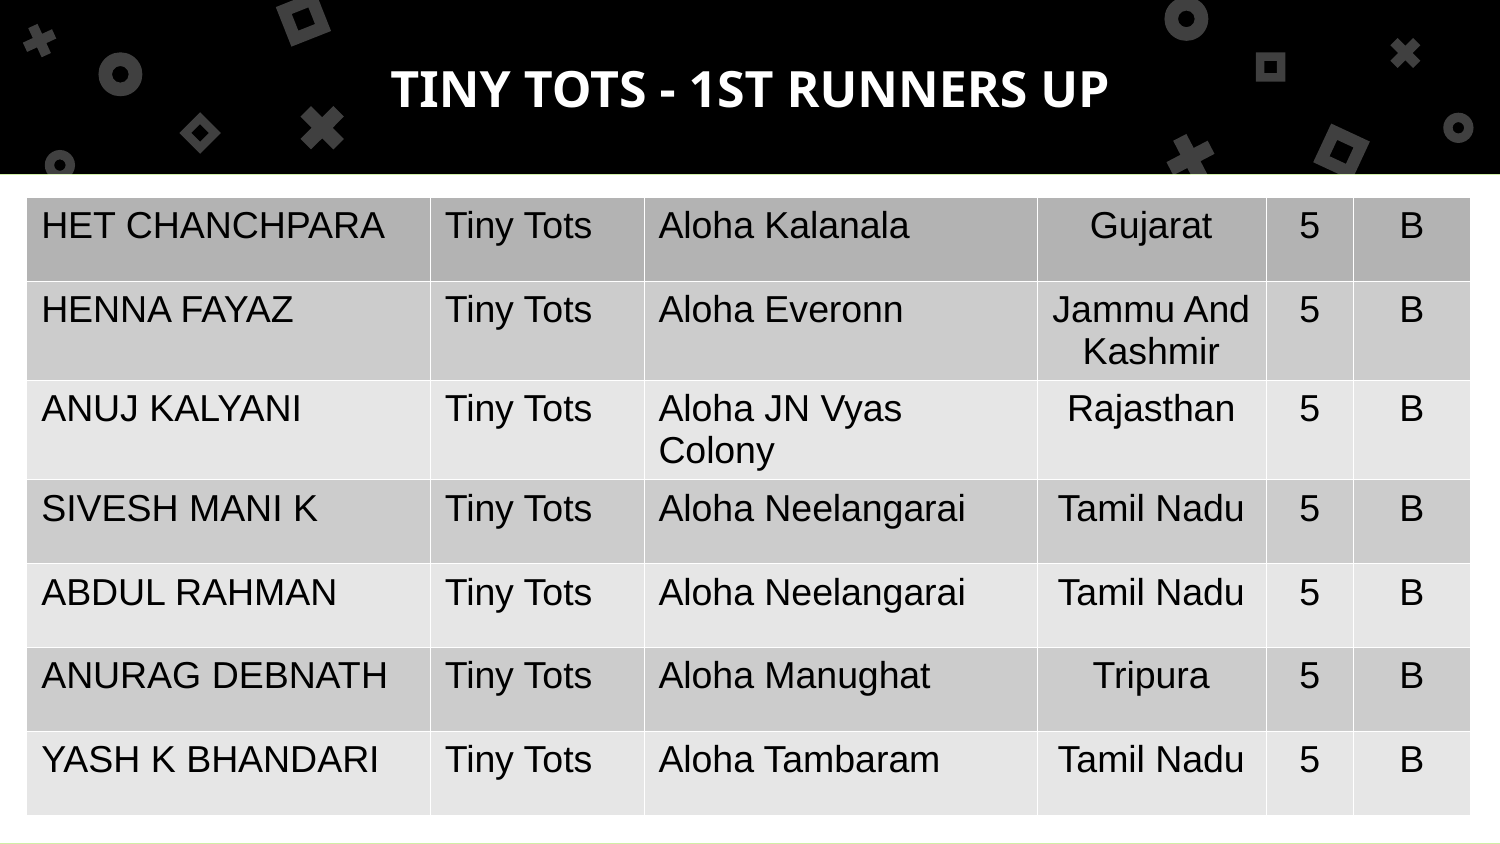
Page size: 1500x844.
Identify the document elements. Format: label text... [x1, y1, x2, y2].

table_cell B [1354, 564, 1470, 647]
table_header HET CHANCHPARA [27, 198, 430, 281]
table_cell ANUJ KALYANI [27, 381, 430, 479]
table_cell B [1354, 648, 1470, 731]
table_cell 5 [1267, 564, 1353, 647]
table_cell 5 [1267, 381, 1353, 479]
text_box TINY TOTS - 1ST RUNNERS UP [75, 0, 1425, 175]
table_cell YASH K BHANDARI [27, 732, 430, 815]
table_header 5 [1267, 198, 1353, 281]
table_header Aloha Kalanala [645, 198, 1037, 281]
table_cell Tamil Nadu [1038, 480, 1266, 563]
table_header Gujarat [1038, 198, 1266, 281]
table_cell Tiny Tots [431, 480, 644, 563]
table_cell Tamil Nadu [1038, 732, 1266, 815]
table_cell Tiny Tots [431, 732, 644, 815]
table_cell Tiny Tots [431, 648, 644, 731]
table_cell Aloha Tambaram [645, 732, 1037, 815]
table_cell ABDUL RAHMAN [27, 564, 430, 647]
table_header B [1354, 198, 1470, 281]
table_cell SIVESH MANI K [27, 480, 430, 563]
table_cell B [1354, 480, 1470, 563]
table_cell B [1354, 732, 1470, 815]
table_cell 5 [1267, 732, 1353, 815]
table_cell 5 [1267, 480, 1353, 563]
table_cell Tiny Tots [431, 381, 644, 479]
table_cell ANURAG DEBNATH [27, 648, 430, 731]
table_cell Rajasthan [1038, 381, 1266, 479]
table_cell Aloha Manughat [645, 648, 1037, 731]
table_cell 5 [1267, 282, 1353, 380]
table_cell Tamil Nadu [1038, 564, 1266, 647]
table_cell Tiny Tots [431, 282, 644, 380]
table_header Tiny Tots [431, 198, 644, 281]
table_cell Aloha Neelangarai [645, 480, 1037, 563]
table_cell Aloha JN Vyas Colony [645, 381, 1037, 479]
table_cell 5 [1267, 648, 1353, 731]
table_cell HENNA FAYAZ [27, 282, 430, 380]
table_cell B [1354, 381, 1470, 479]
table_cell Tiny Tots [431, 564, 644, 647]
table_cell Jammu And Kashmir [1038, 282, 1266, 380]
table_cell Aloha Neelangarai [645, 564, 1037, 647]
table_cell Tripura [1038, 648, 1266, 731]
table_cell Aloha Everonn [645, 282, 1037, 380]
table_cell B [1354, 282, 1470, 380]
